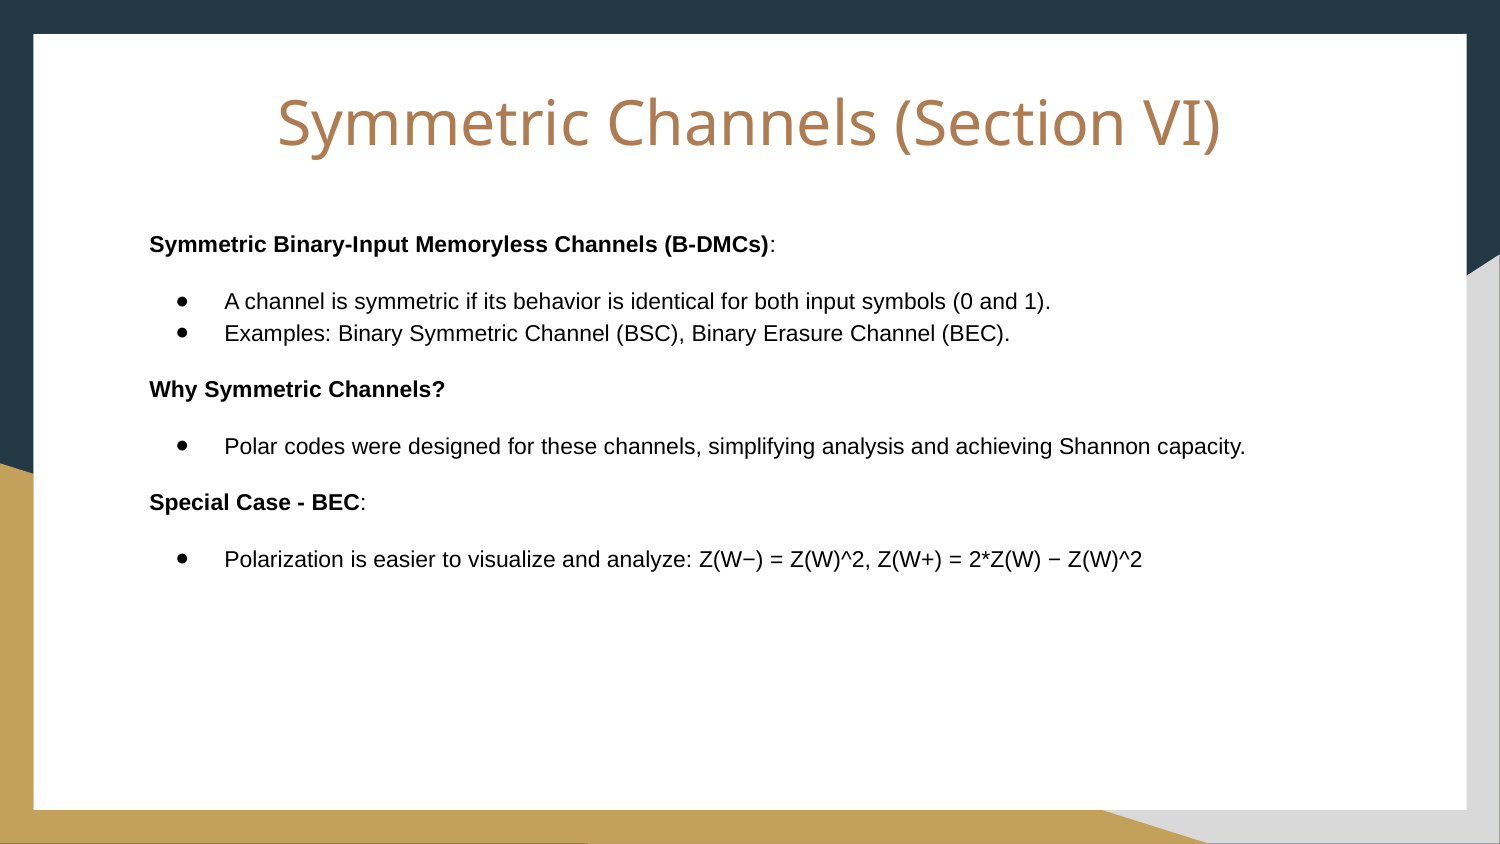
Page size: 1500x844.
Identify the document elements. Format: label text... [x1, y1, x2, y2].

title Symmetric Channels (Section VI) [134, 68, 1366, 225]
list Symmetric Binary-Input Memoryless Channels (B-DMCs): A channel is symmetric if its behavior is identical for both input symbols (0 and 1). Examples: Binary Symmetric Channel (BSC), Binary Erasure Channel (BEC). Why Symmetric Channels? Polar codes were designed for these channels, simplifying analysis and achieving Shannon capacity. Special Case - BEC: Polarization is easier to visualize and analyze: Z(W−) = Z(W)^2, Z(W+) = 2*Z(W) − Z(W)^2 [134, 211, 1314, 729]
